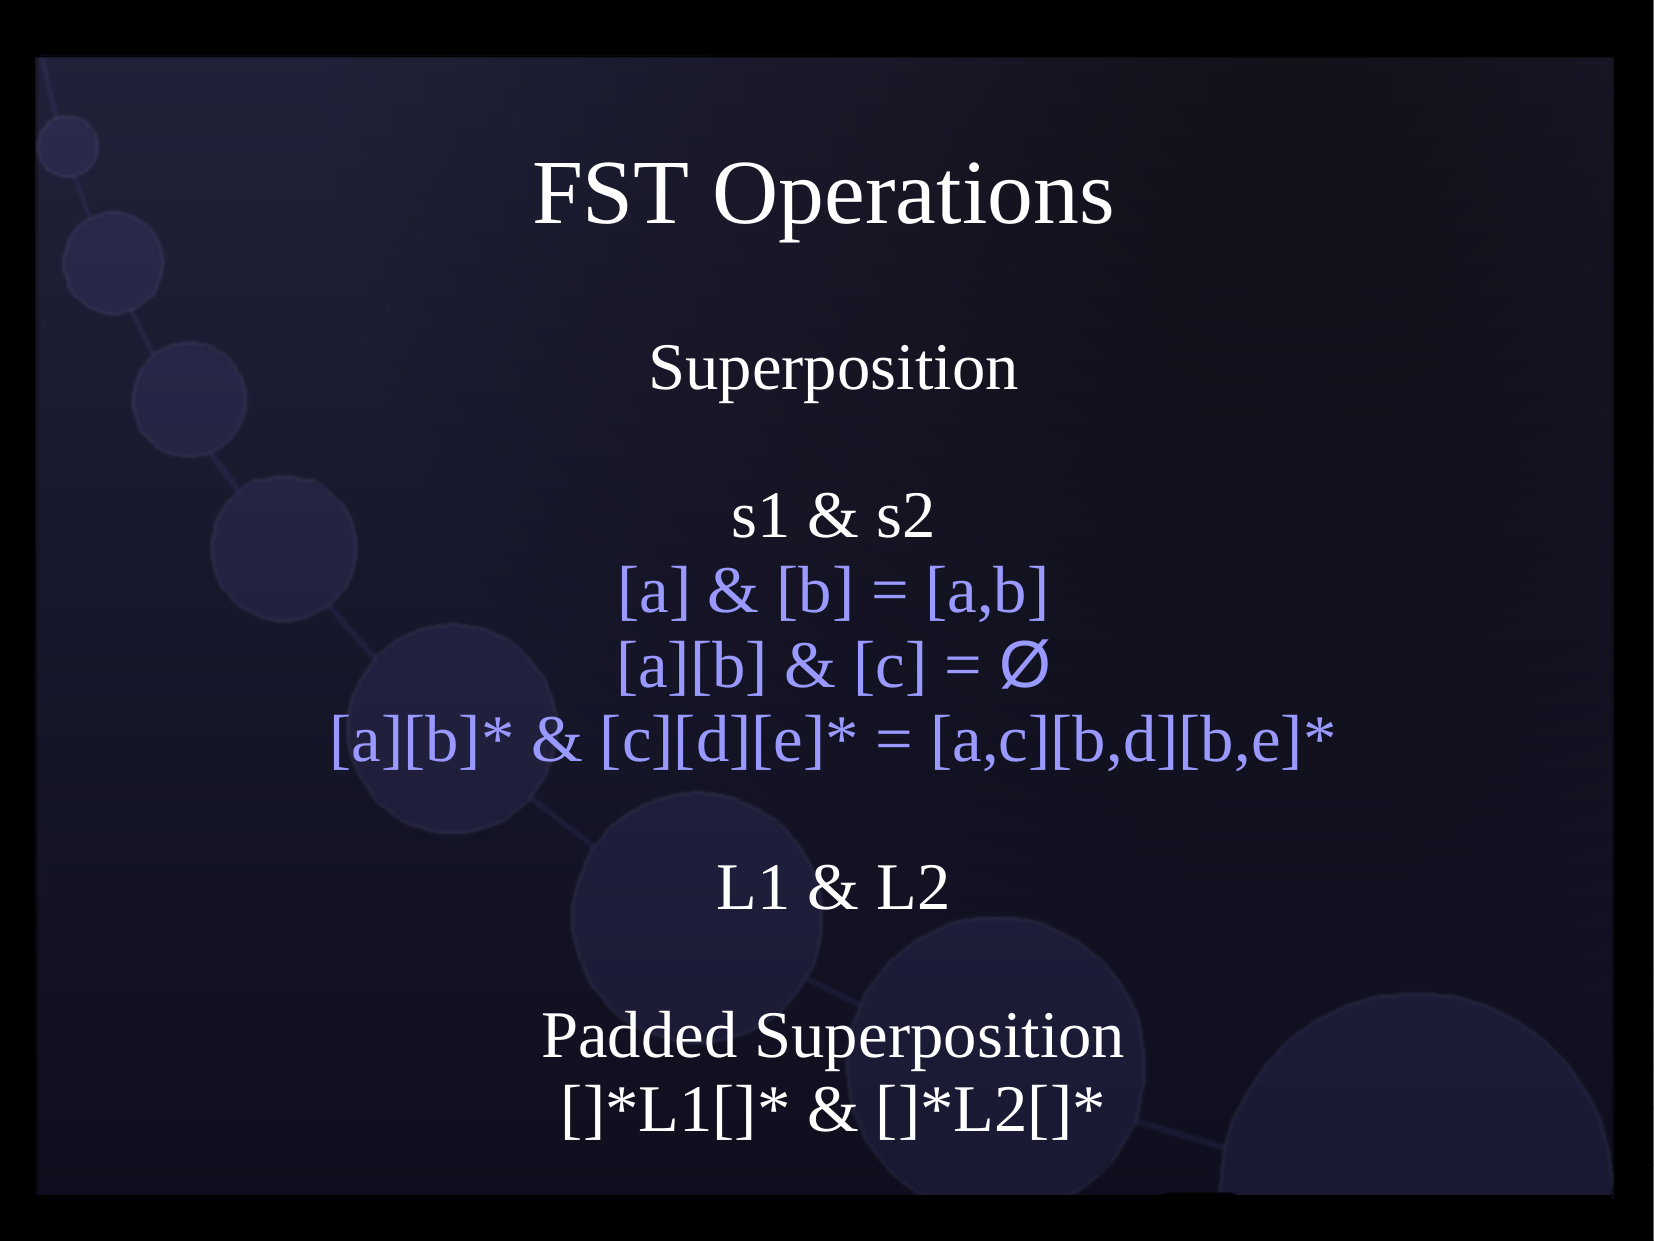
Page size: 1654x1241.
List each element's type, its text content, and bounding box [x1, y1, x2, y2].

picture [34, 57, 1615, 1195]
subtitle Superposition s1 & s2 [a] & [b] = [a,b] [a][b] & [c] = Ø [a][b]* & [c][d][e]* = [a,c][b,d][b,e]* L1 & L2 Padded Superposition []*L1[]* & []*L2[]* [110, 230, 1523, 1241]
picture [0, 0, 1654, 1241]
title FST Operations [118, 88, 1531, 296]
